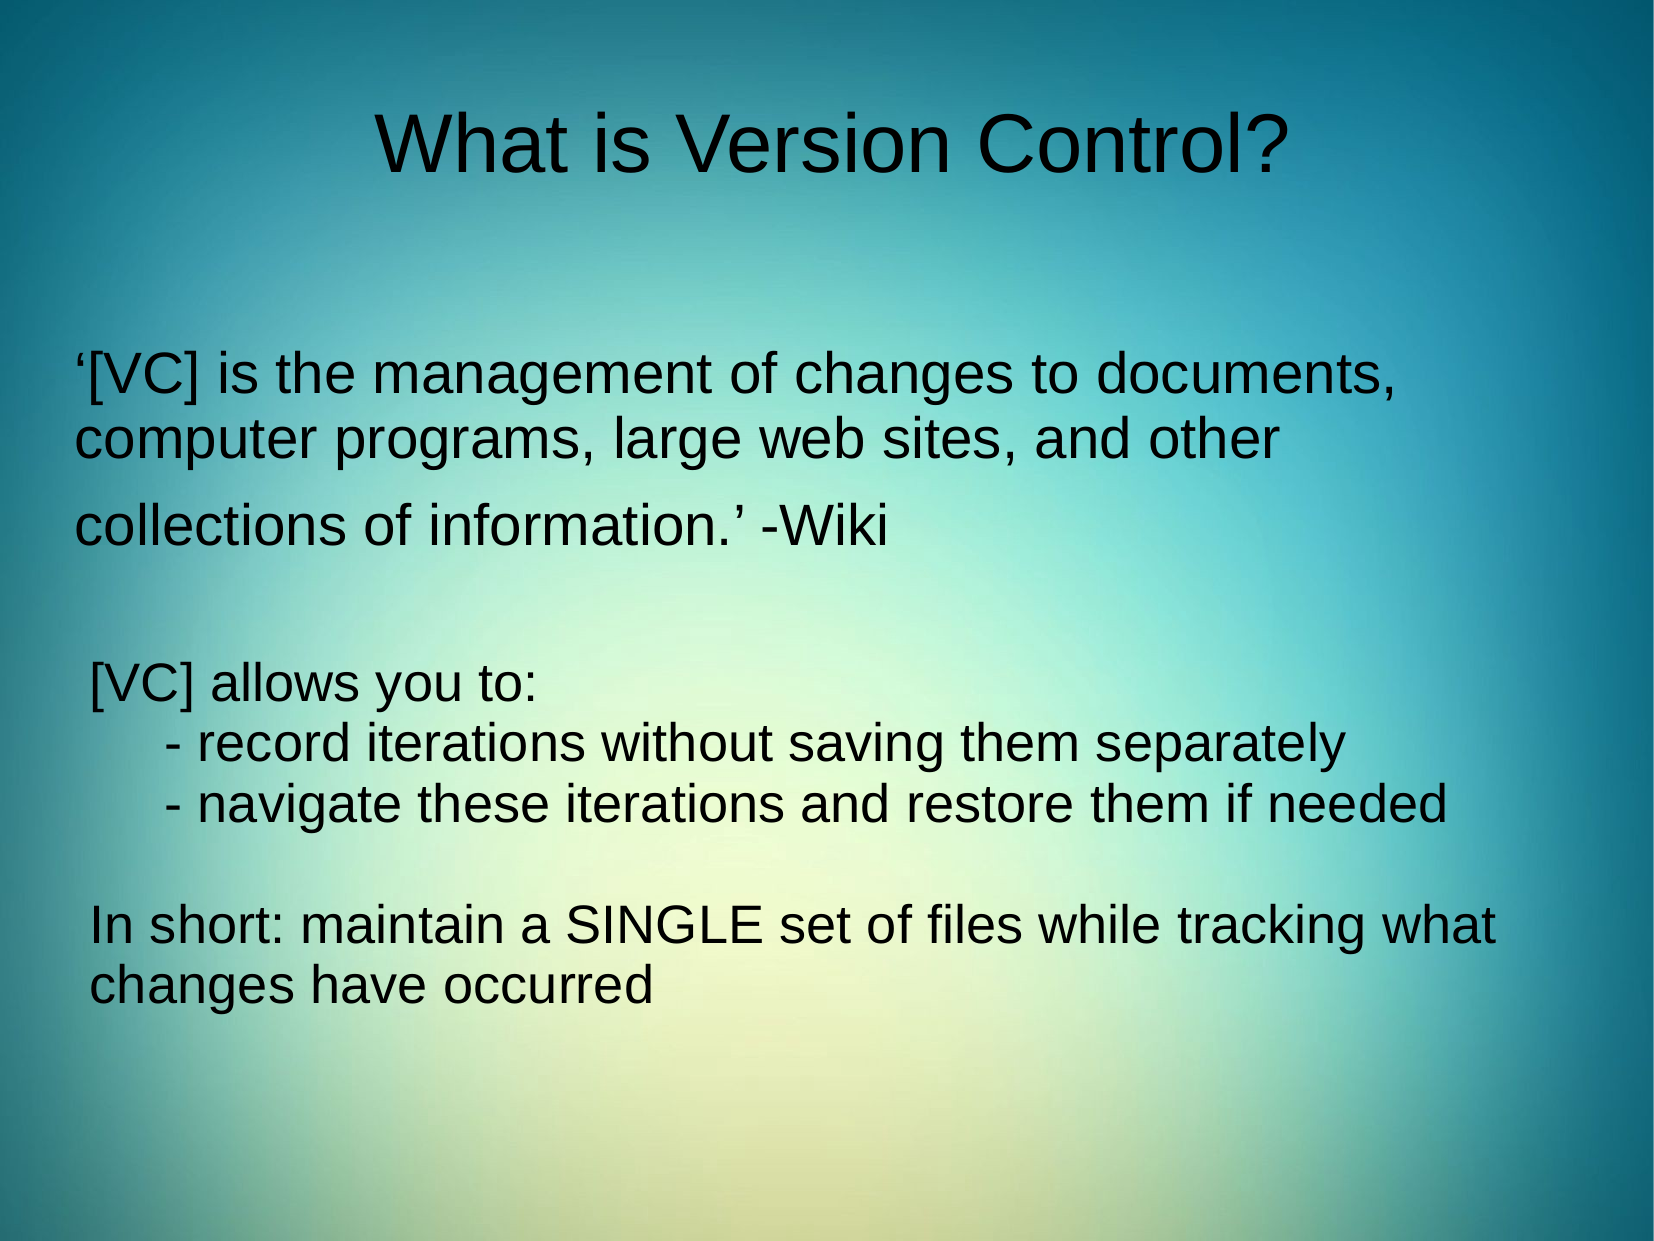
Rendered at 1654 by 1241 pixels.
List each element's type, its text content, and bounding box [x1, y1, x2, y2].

text_box [VC] allows you to: - record iterations without saving them separately - navigate these iterations and restore them if needed In short: maintain a SINGLE set of files while tracking what changes have occurred [75, 645, 1574, 1203]
text_box ‘[VC] is the management of changes to documents, computer programs, large web sites, and other collections of information.’ -Wiki [60, 332, 1446, 571]
picture [0, 0, 1654, 1241]
picture [1490, 57, 1497, 64]
text_box What is Version Control? [360, 90, 1311, 198]
